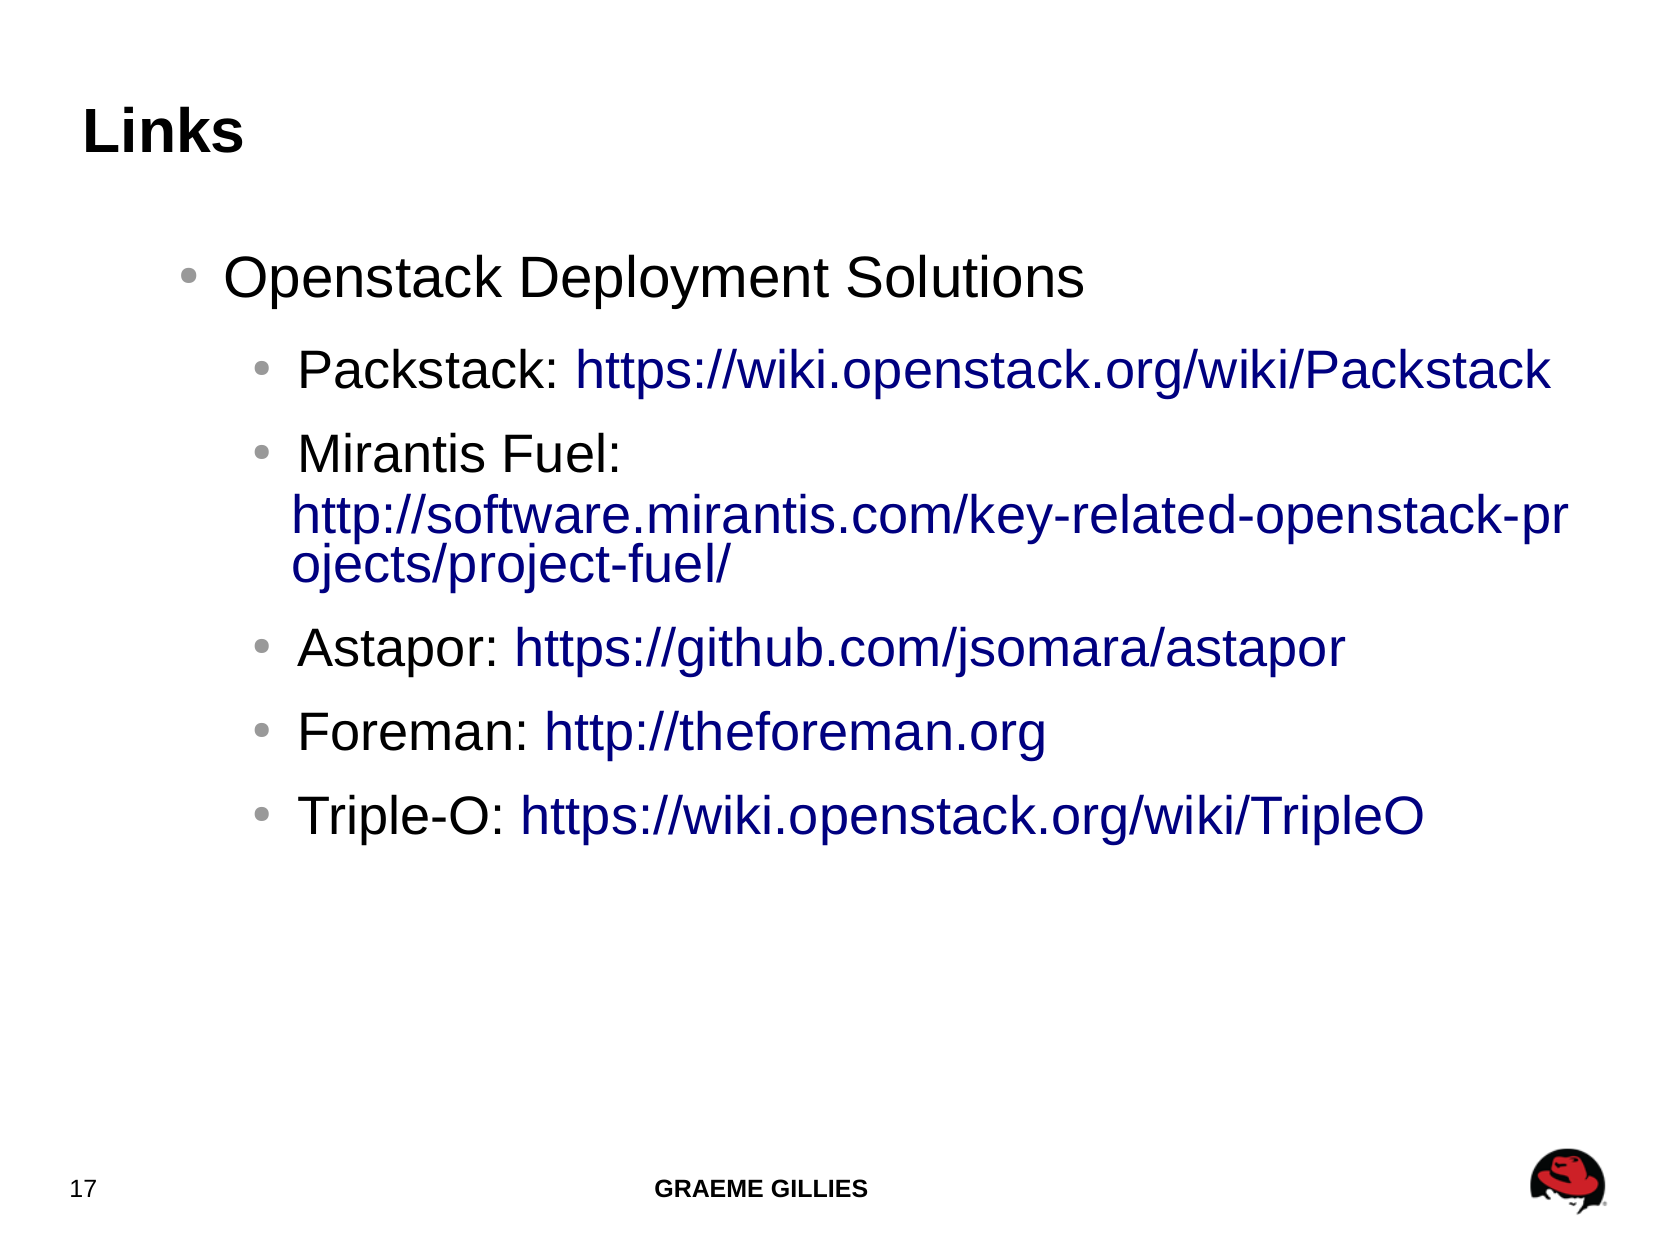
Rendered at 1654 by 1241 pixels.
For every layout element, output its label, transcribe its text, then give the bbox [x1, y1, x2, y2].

title Links [82, 37, 1571, 226]
picture [1529, 1146, 1613, 1224]
list Openstack Deployment Solutions Packstack: https://wiki.openstack.org/wiki/Packstack Mirantis Fuel: http://software.mirantis.com/key-related-openstack-projects/project-fuel/ Astapor: https://github.com/jsomara/astapor Foreman: http://theforeman.org Triple-O: https://wiki.openstack.org/wiki/TripleO [86, 244, 1576, 1039]
